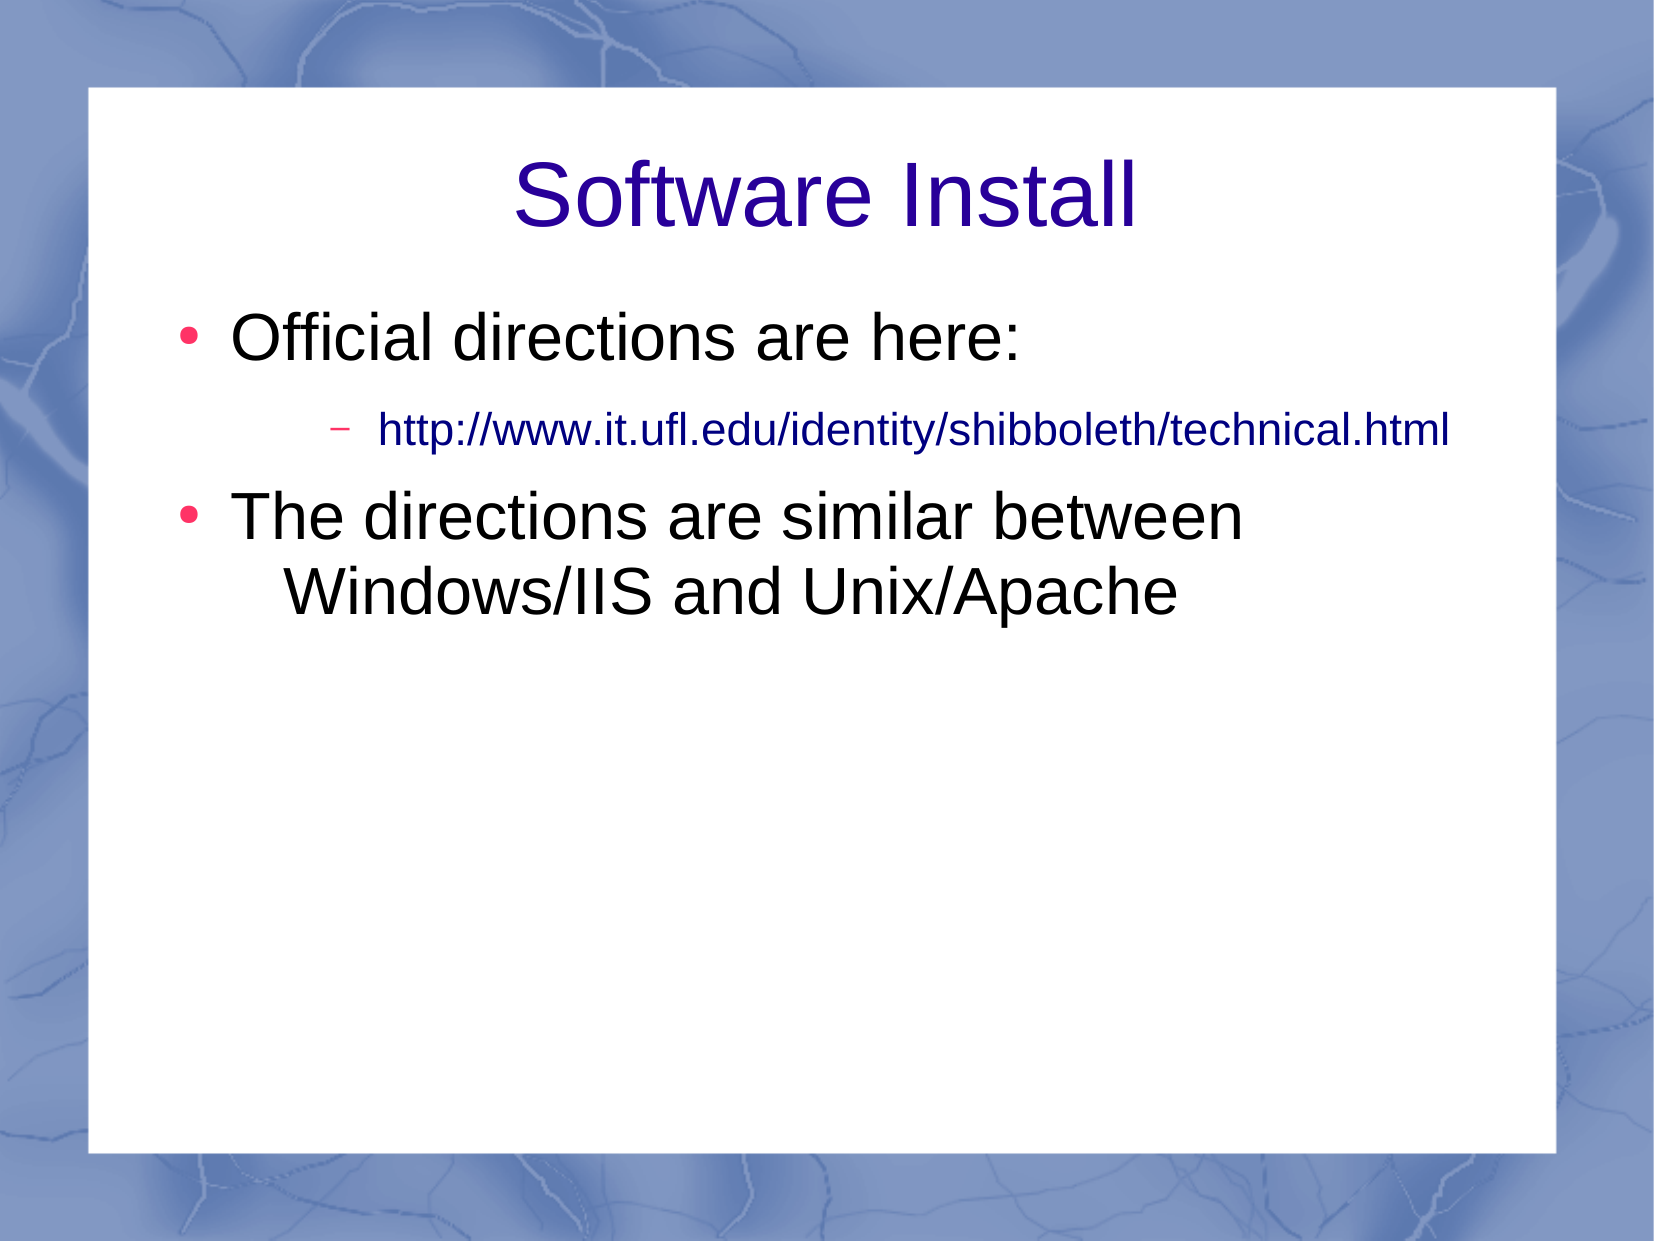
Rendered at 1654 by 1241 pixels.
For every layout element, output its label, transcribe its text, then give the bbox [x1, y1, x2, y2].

title Software Install [118, 98, 1536, 291]
picture [0, 0, 1654, 1241]
list Official directions are here: http://www.it.ufl.edu/identity/shibboleth/technical.html The directions are similar between Windows/IIS and Unix/Apache [141, 300, 1501, 970]
